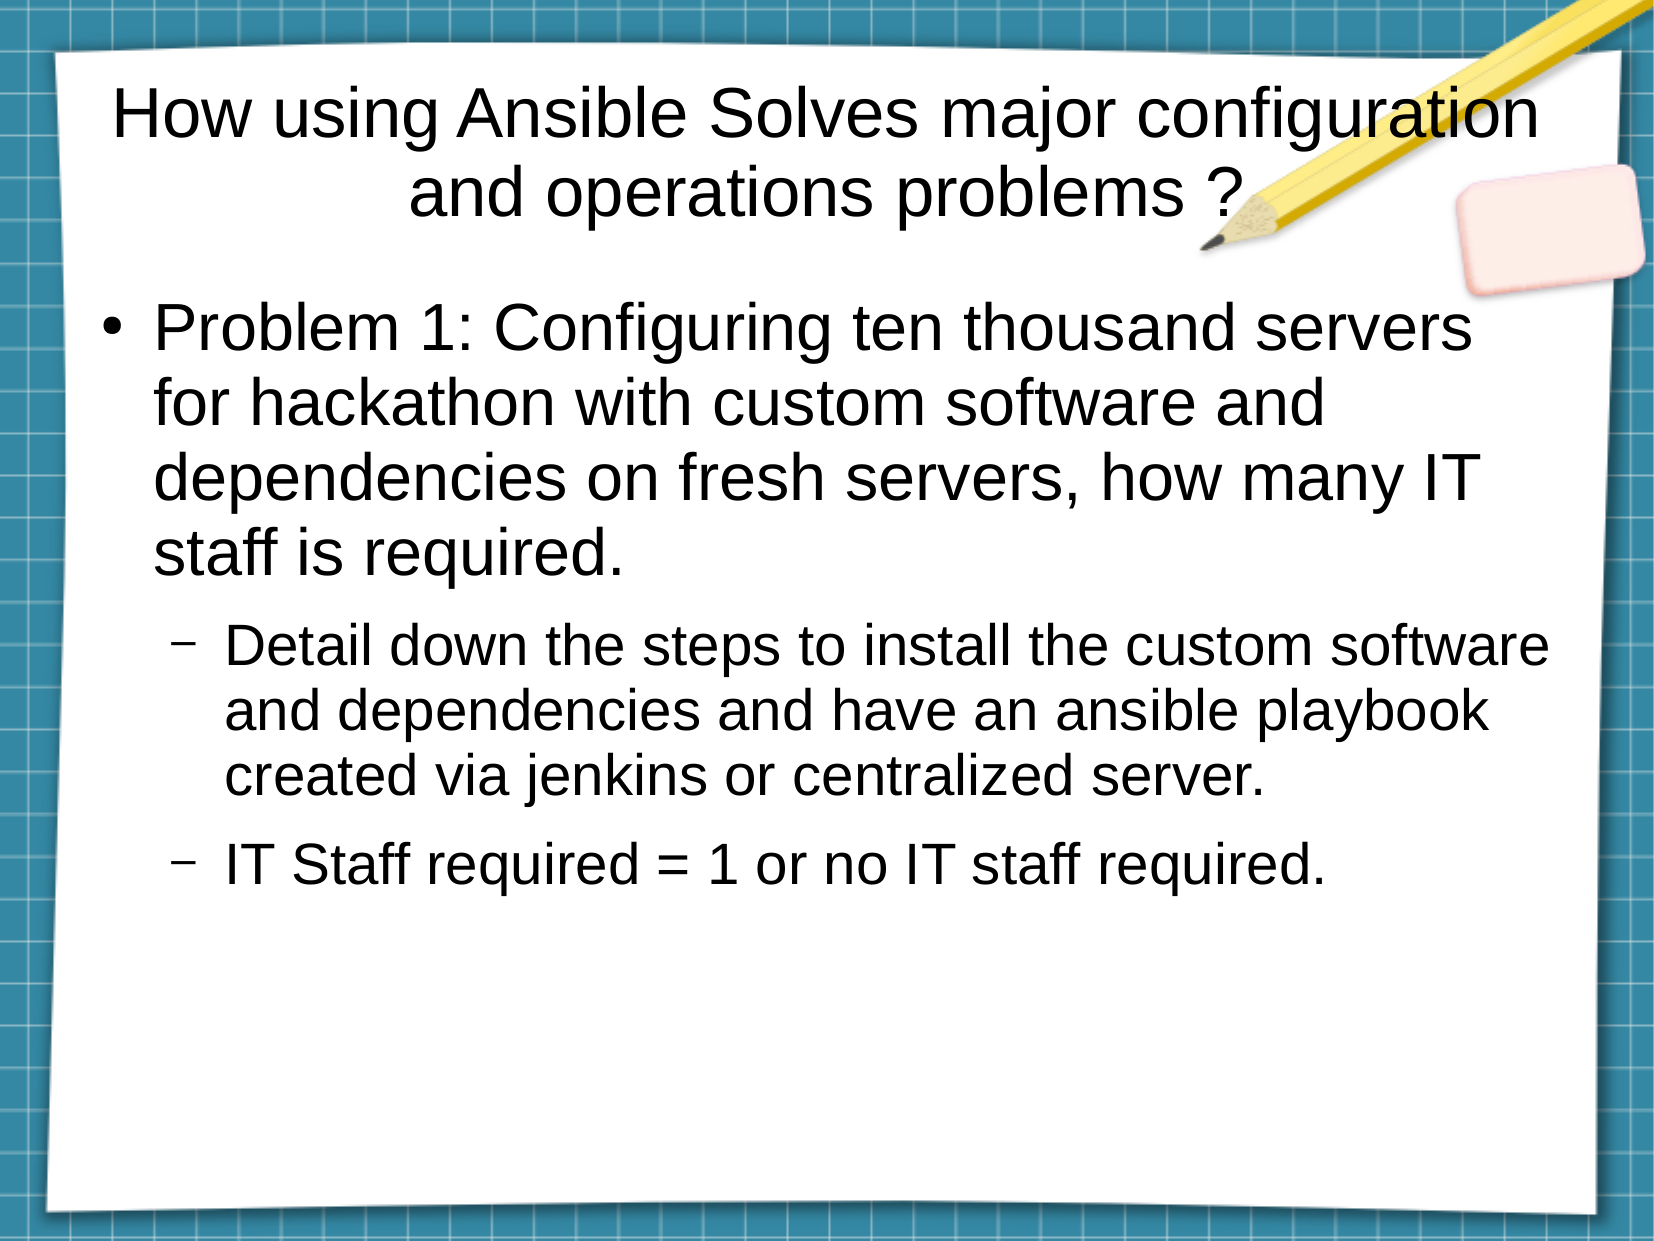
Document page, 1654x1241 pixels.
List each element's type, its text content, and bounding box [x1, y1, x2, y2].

list Problem 1: Configuring ten thousand servers for hackathon with custom software and dependencies on fresh servers, how many IT staff is required. Detail down the steps to install the custom software and dependencies and have an ansible playbook created via jenkins or centralized server. IT Staff required = 1 or no IT staff required. [82, 290, 1571, 1010]
picture [0, 0, 1654, 1241]
title How using Ansible Solves major configuration and operations problems ? [82, 49, 1571, 257]
